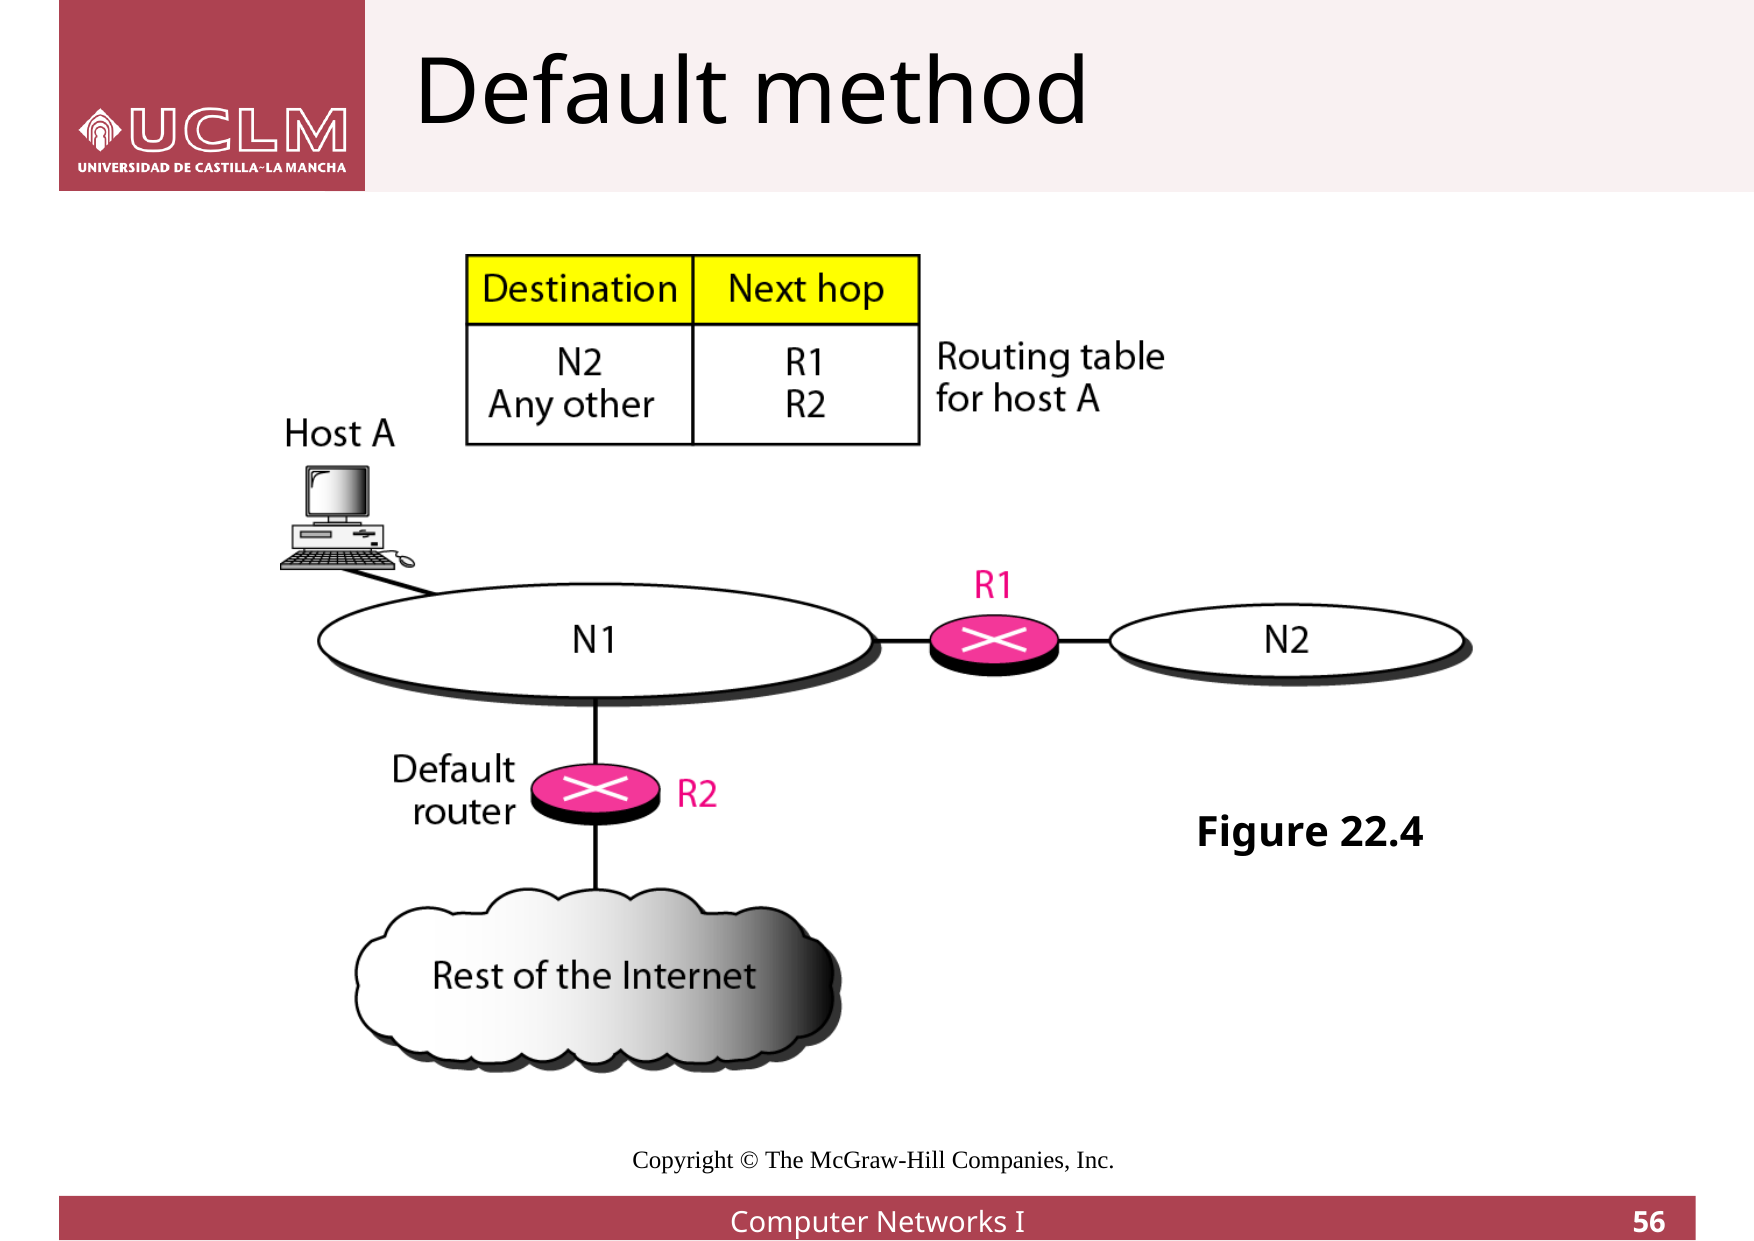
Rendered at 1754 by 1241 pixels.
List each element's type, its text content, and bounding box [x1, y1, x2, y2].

text_box Copyright © The McGraw-Hill Companies, Inc. [478, 1136, 1276, 1182]
text_box Figure 22.4 [1181, 797, 1505, 879]
picture [59, 0, 365, 191]
picture [280, 254, 1474, 1074]
title Default method [413, 0, 1667, 198]
